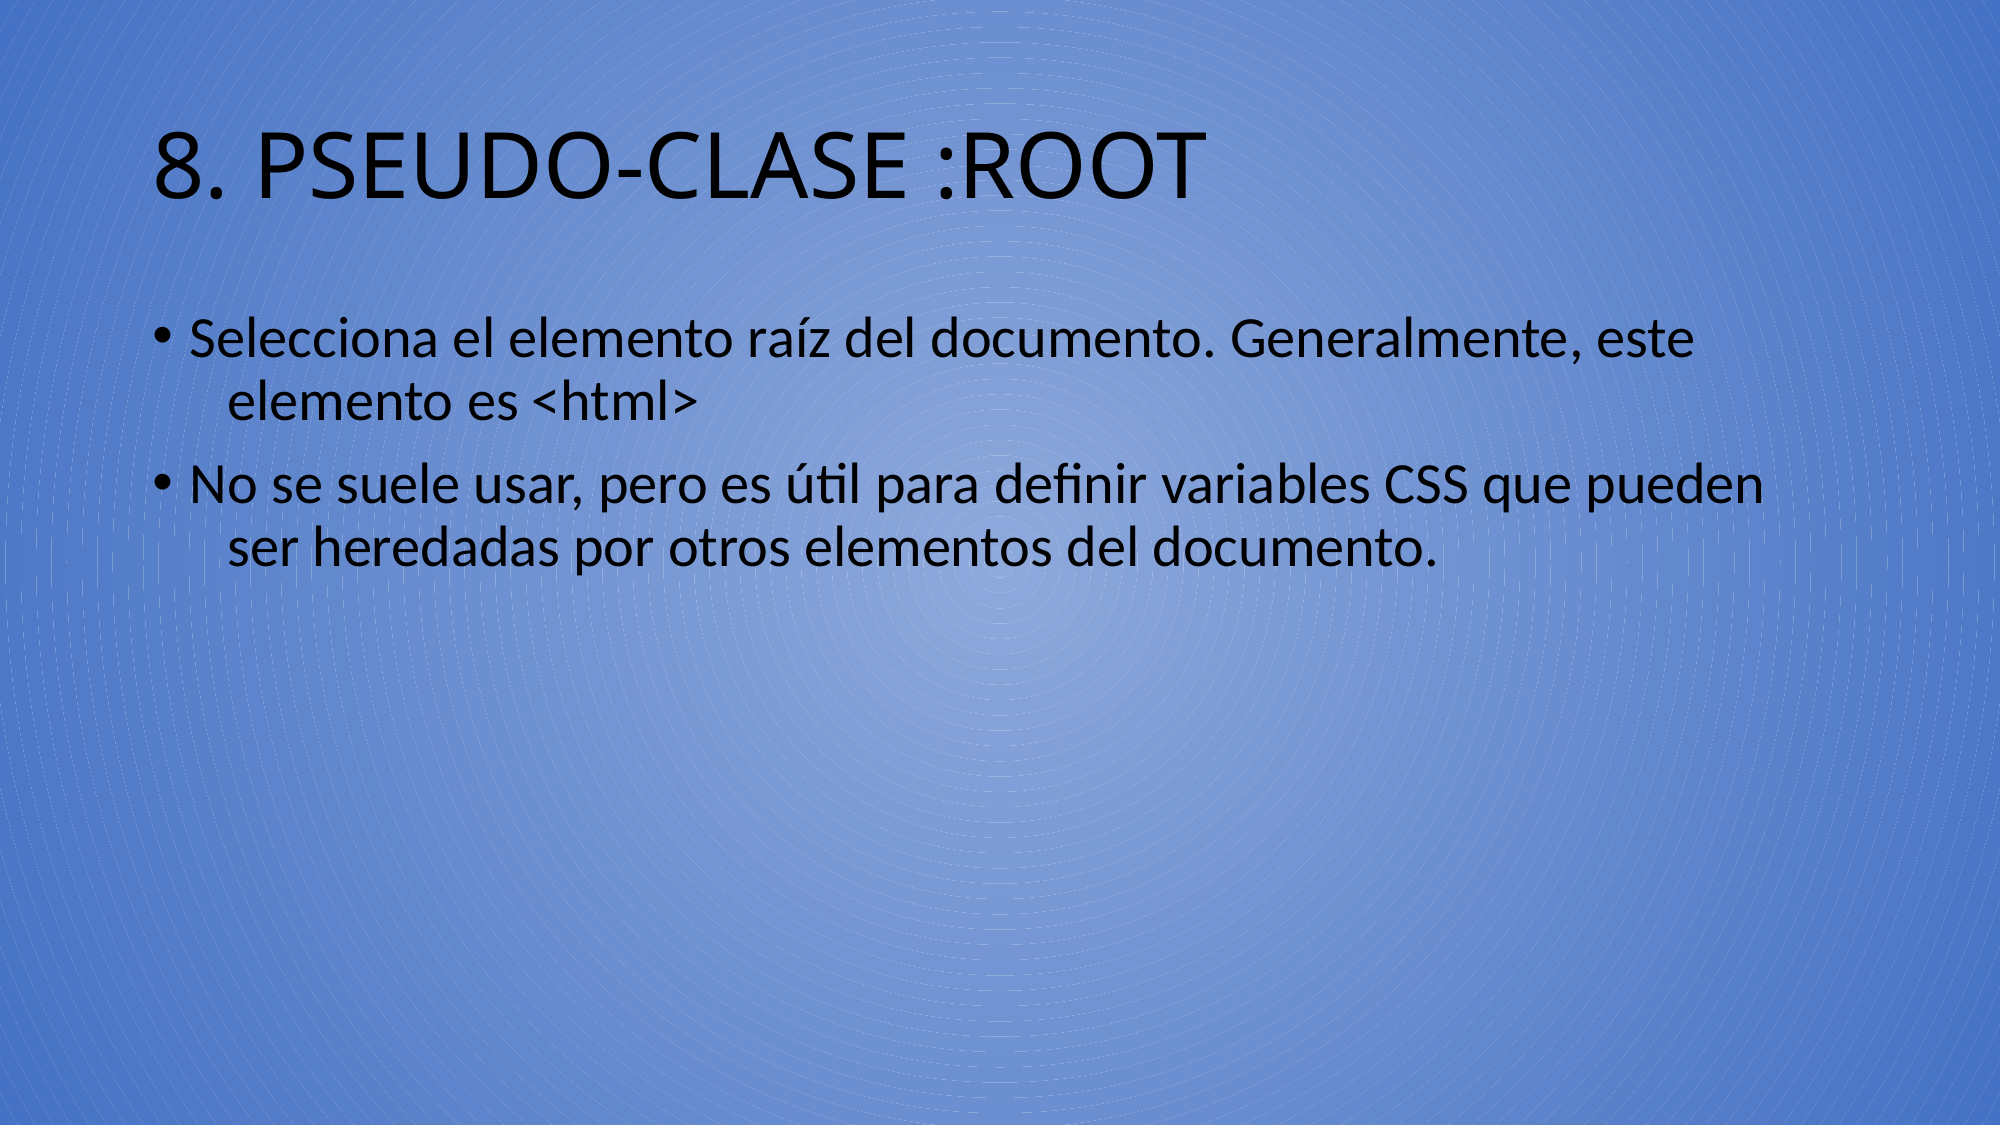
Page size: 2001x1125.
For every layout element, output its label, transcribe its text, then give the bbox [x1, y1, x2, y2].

title 8. PSEUDO-CLASE :ROOT [137, 59, 1863, 278]
list Selecciona el elemento raíz del documento. Generalmente, este elemento es <html> No se suele usar, pero es útil para definir variables CSS que pueden ser heredadas por otros elementos del documento. [137, 299, 1863, 1014]
